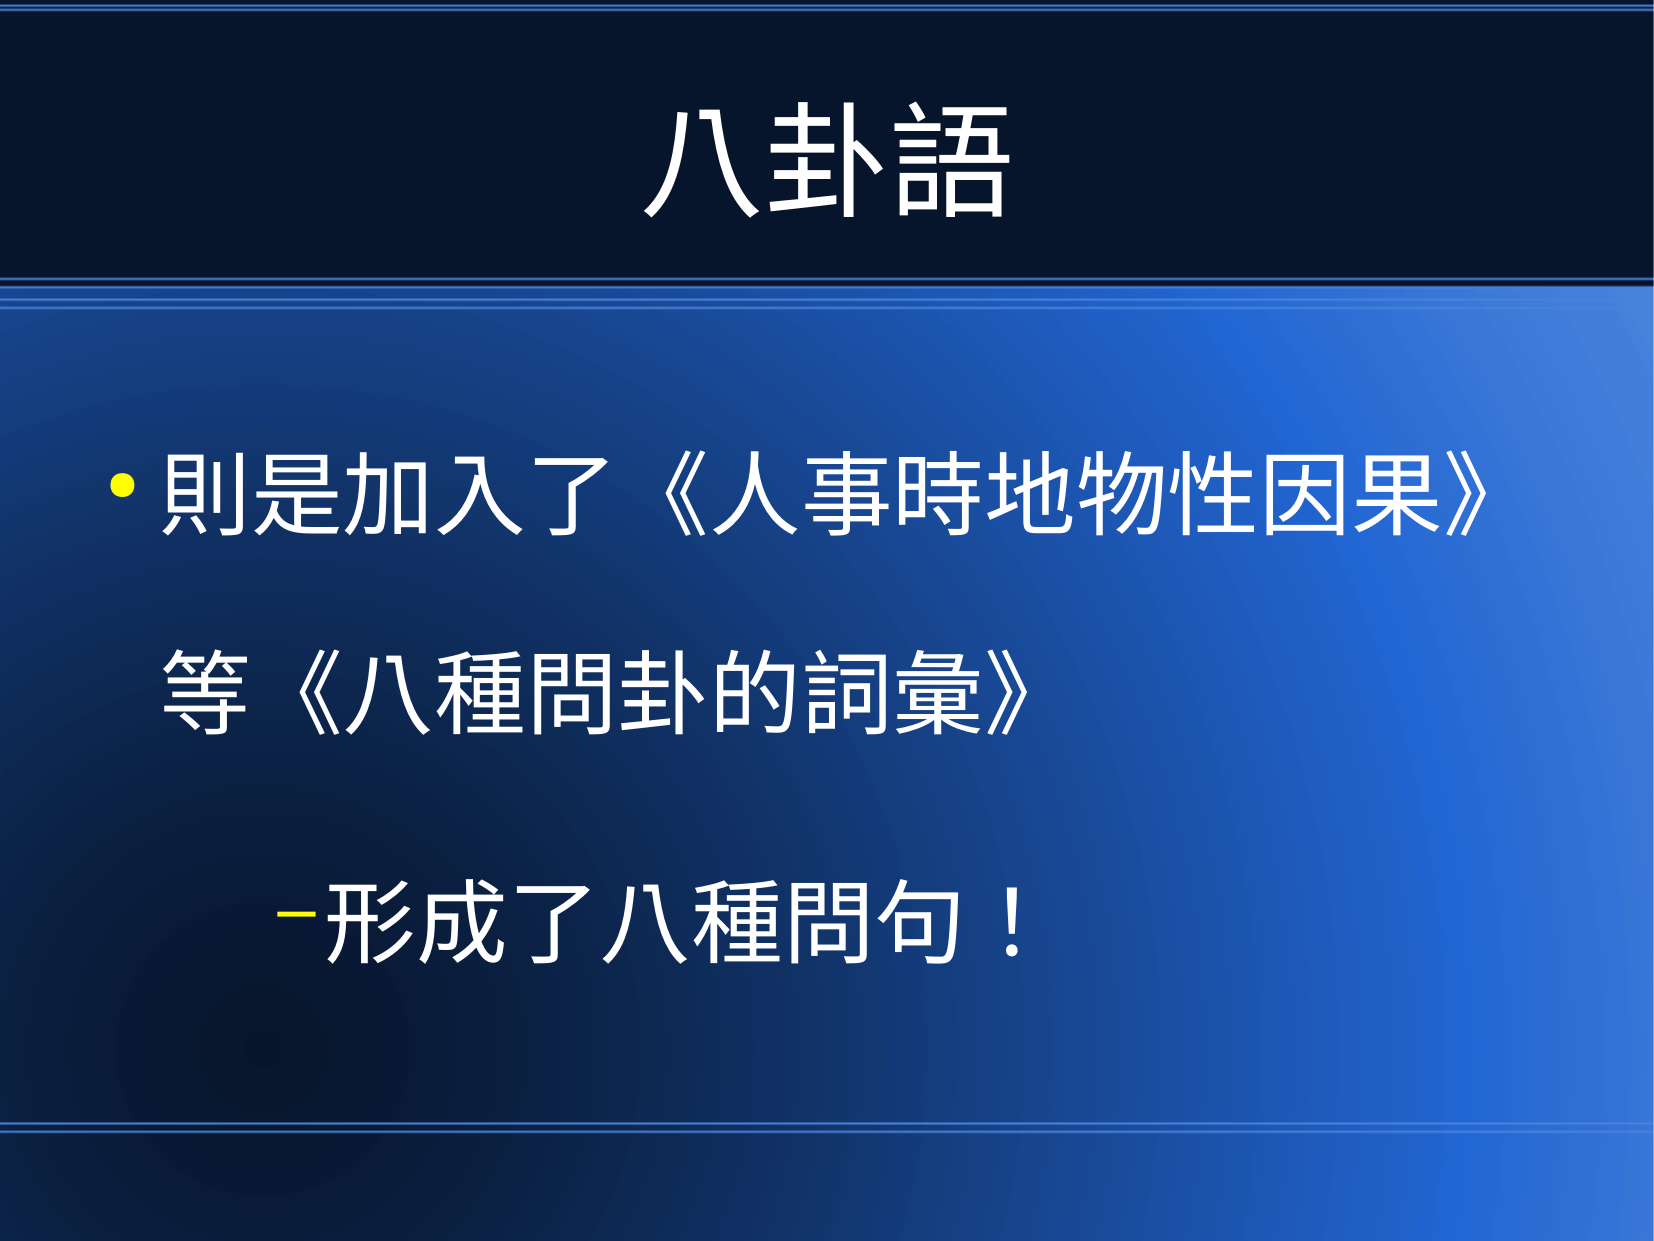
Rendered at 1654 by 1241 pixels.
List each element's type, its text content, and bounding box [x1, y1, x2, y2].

title 八卦語 [82, 49, 1571, 257]
picture [0, 0, 1654, 1241]
list 則是加入了《人事時地物性因果》 等《八種問卦的詞彙》 形成了八種問句！ [88, 355, 1577, 1241]
